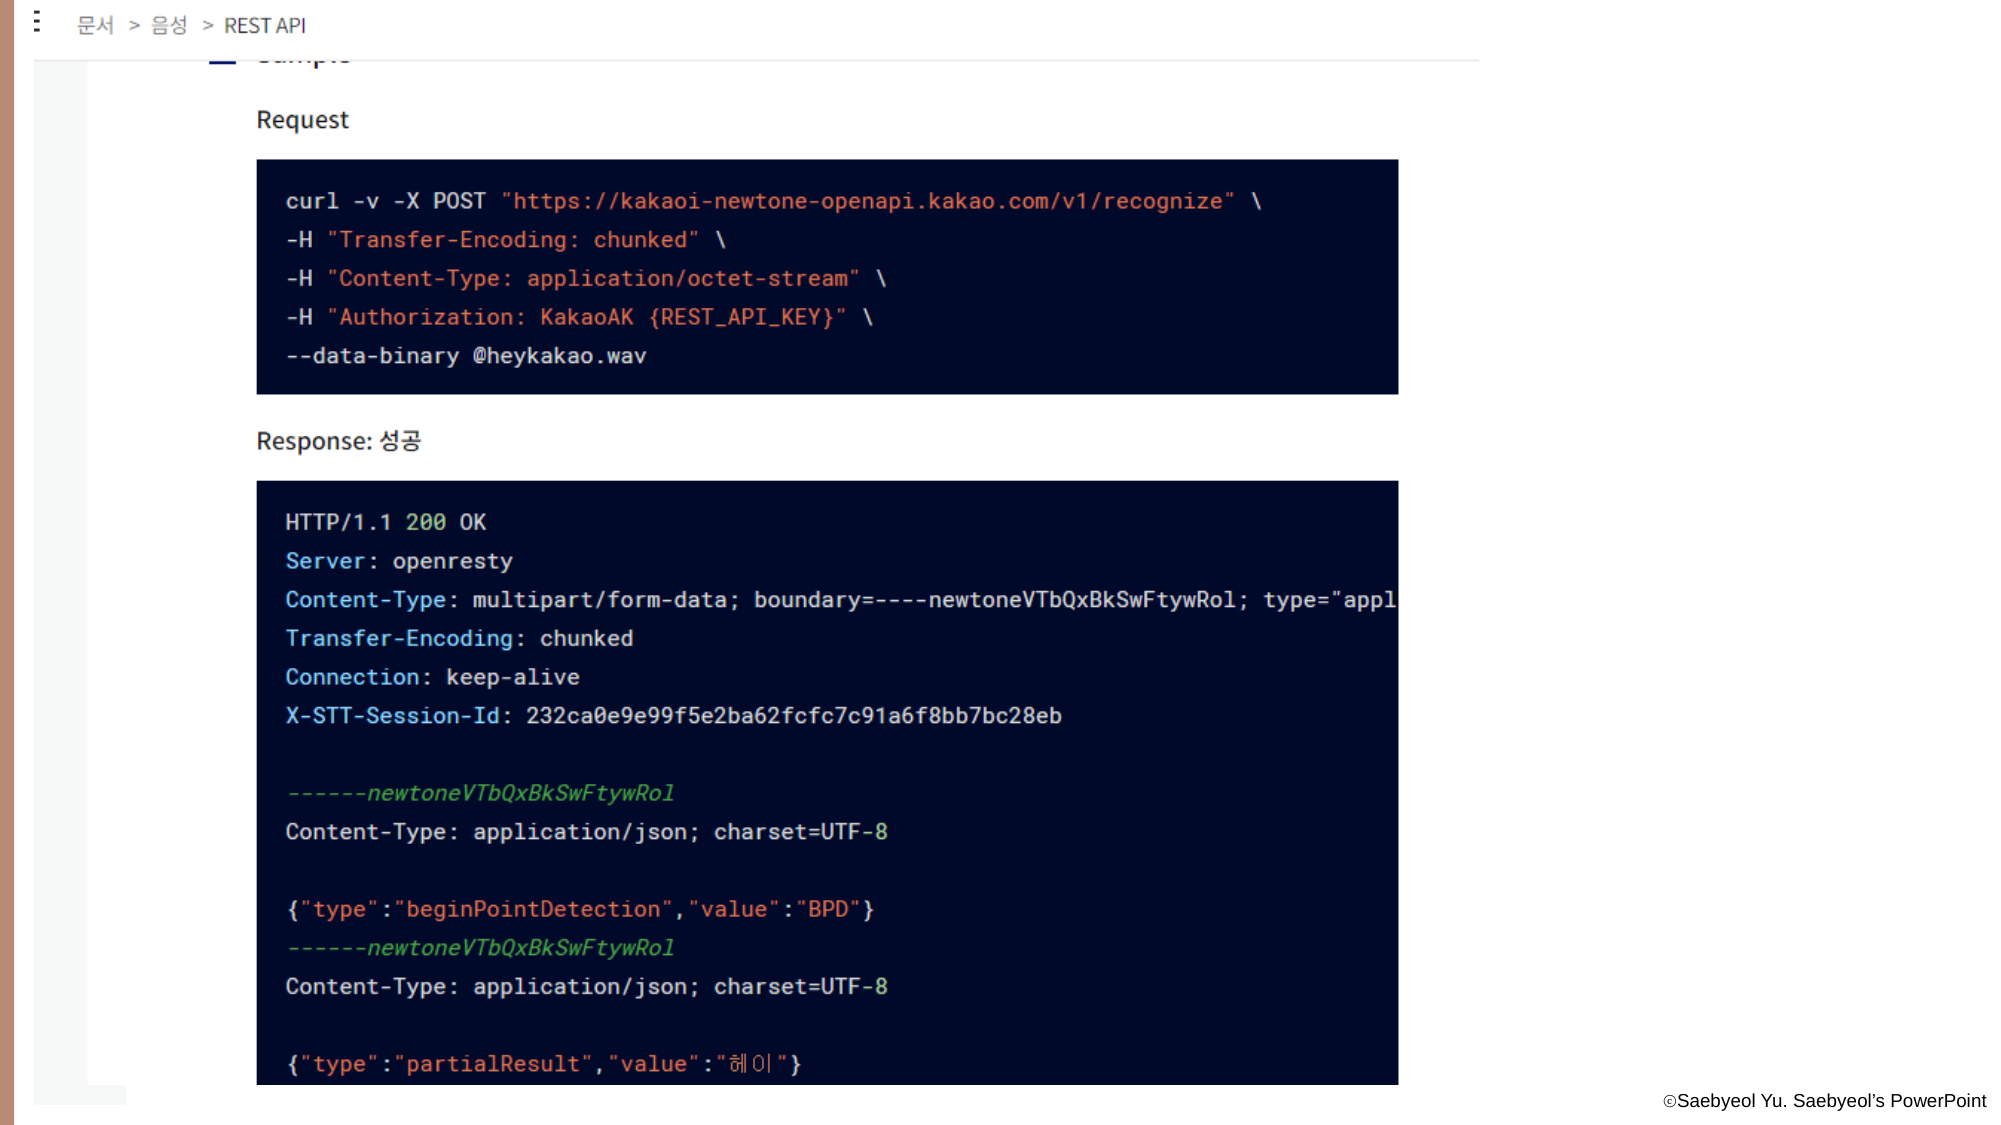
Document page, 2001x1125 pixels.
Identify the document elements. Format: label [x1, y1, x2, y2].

text_box [0, 0, 15, 1125]
picture [34, 0, 1479, 1105]
